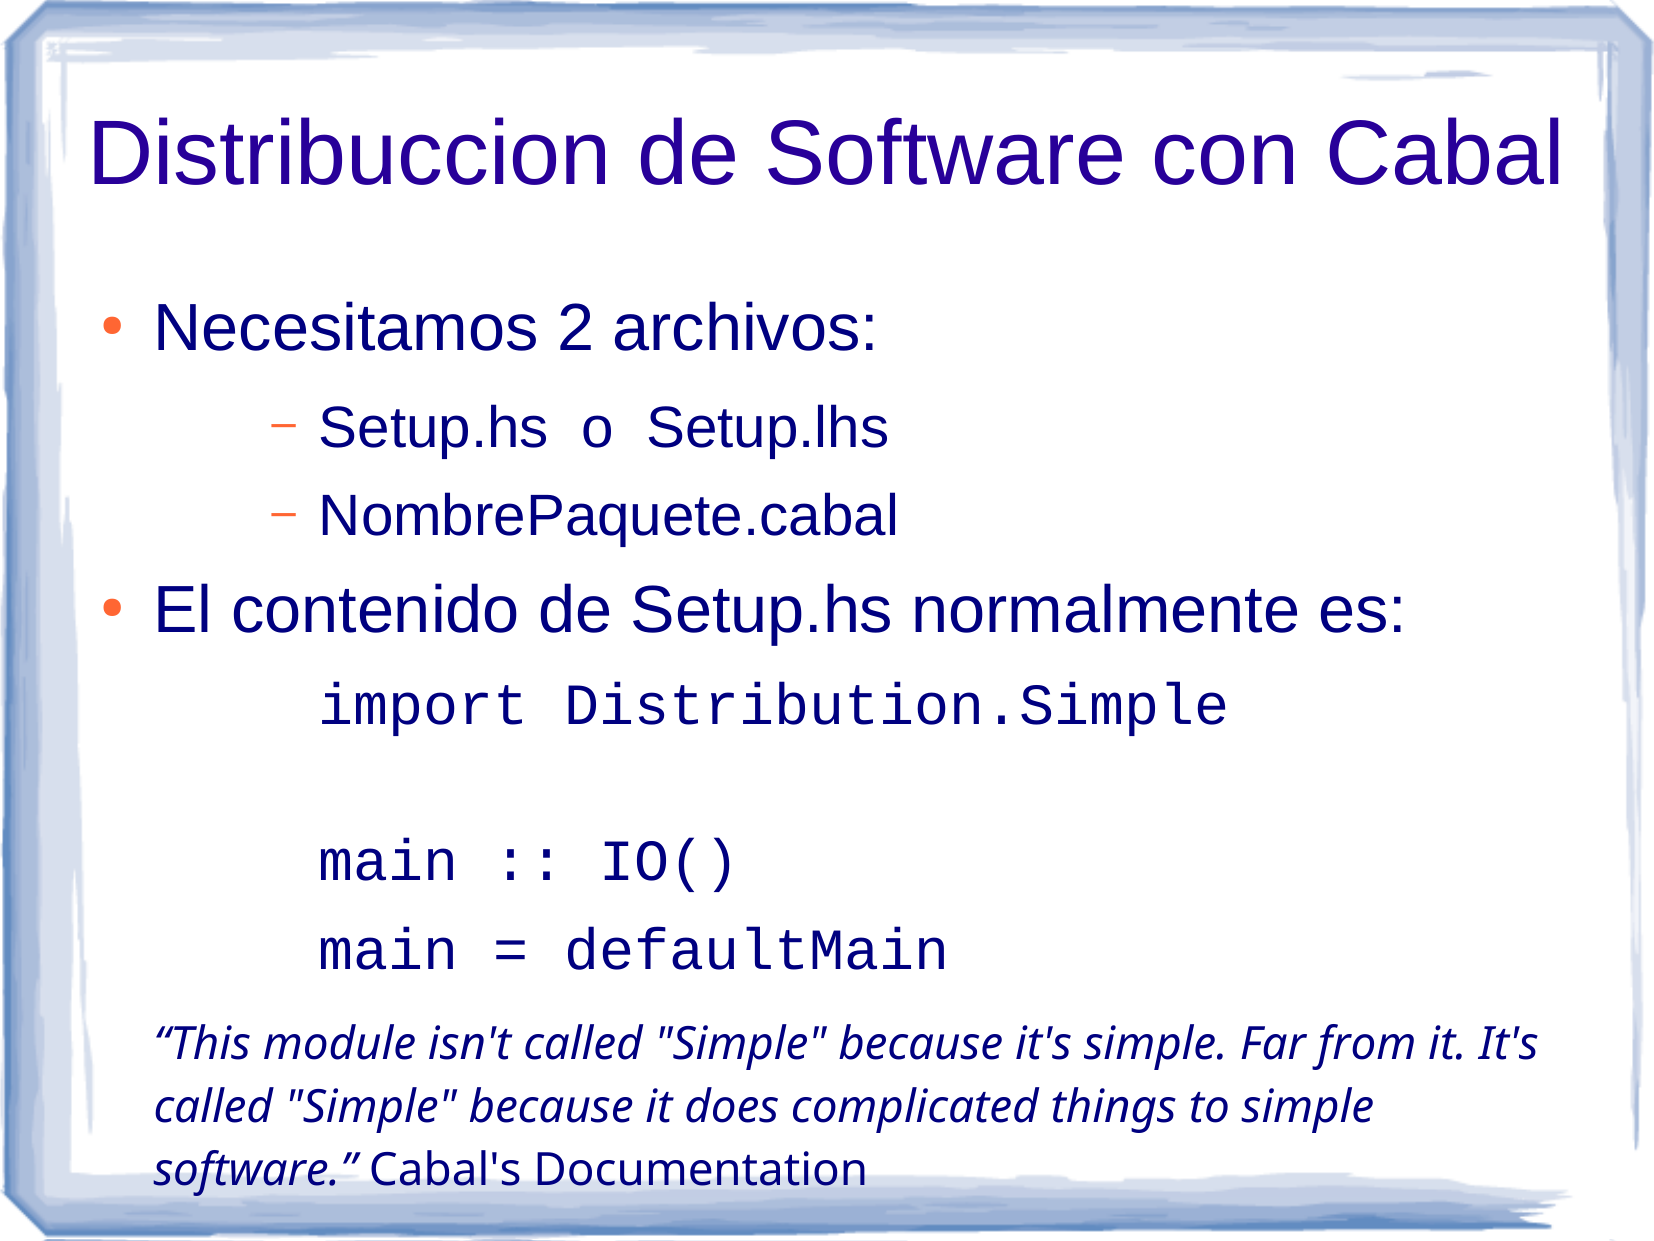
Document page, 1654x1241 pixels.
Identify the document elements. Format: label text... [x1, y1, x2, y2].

title Distribuccion de Software con Cabal [82, 49, 1571, 257]
list Necesitamos 2 archivos: Setup.hs o Setup.lhs NombrePaquete.cabal El contenido de Setup.hs normalmente es: import Distribution.Simple main :: IO() main = defaultMain “This module isn't called "Simple" because it's simple. Far from it. It's called "Simple" because it does complicated things to simple software.” Cabal's Documentation [82, 290, 1571, 1194]
picture [0, 0, 1654, 1241]
